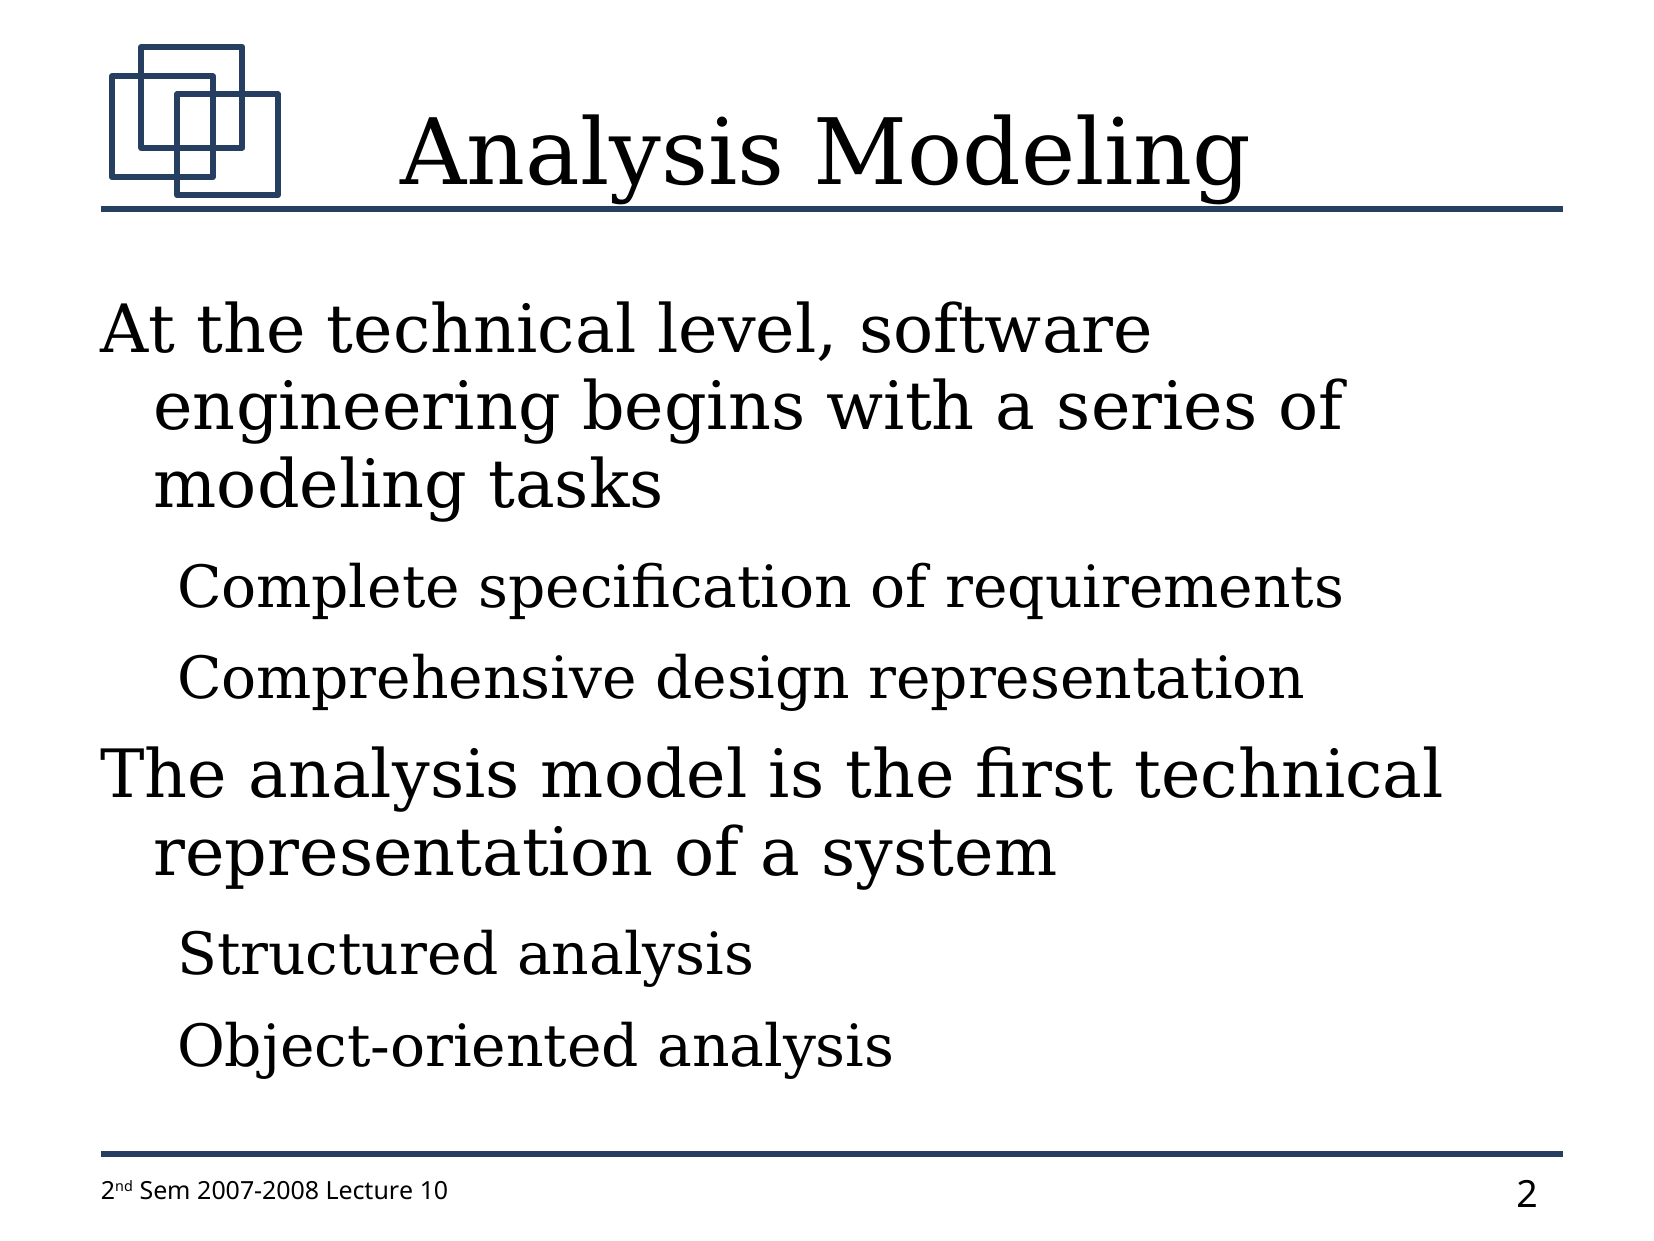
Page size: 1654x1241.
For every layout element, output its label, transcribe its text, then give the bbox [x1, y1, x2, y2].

list At the technical level, software engineering begins with a series of modeling tasks Complete specification of requirements Comprehensive design representation The analysis model is the first technical representation of a system Structured analysis Object-oriented analysis [82, 290, 1571, 1109]
title Analysis Modeling [82, 49, 1571, 257]
